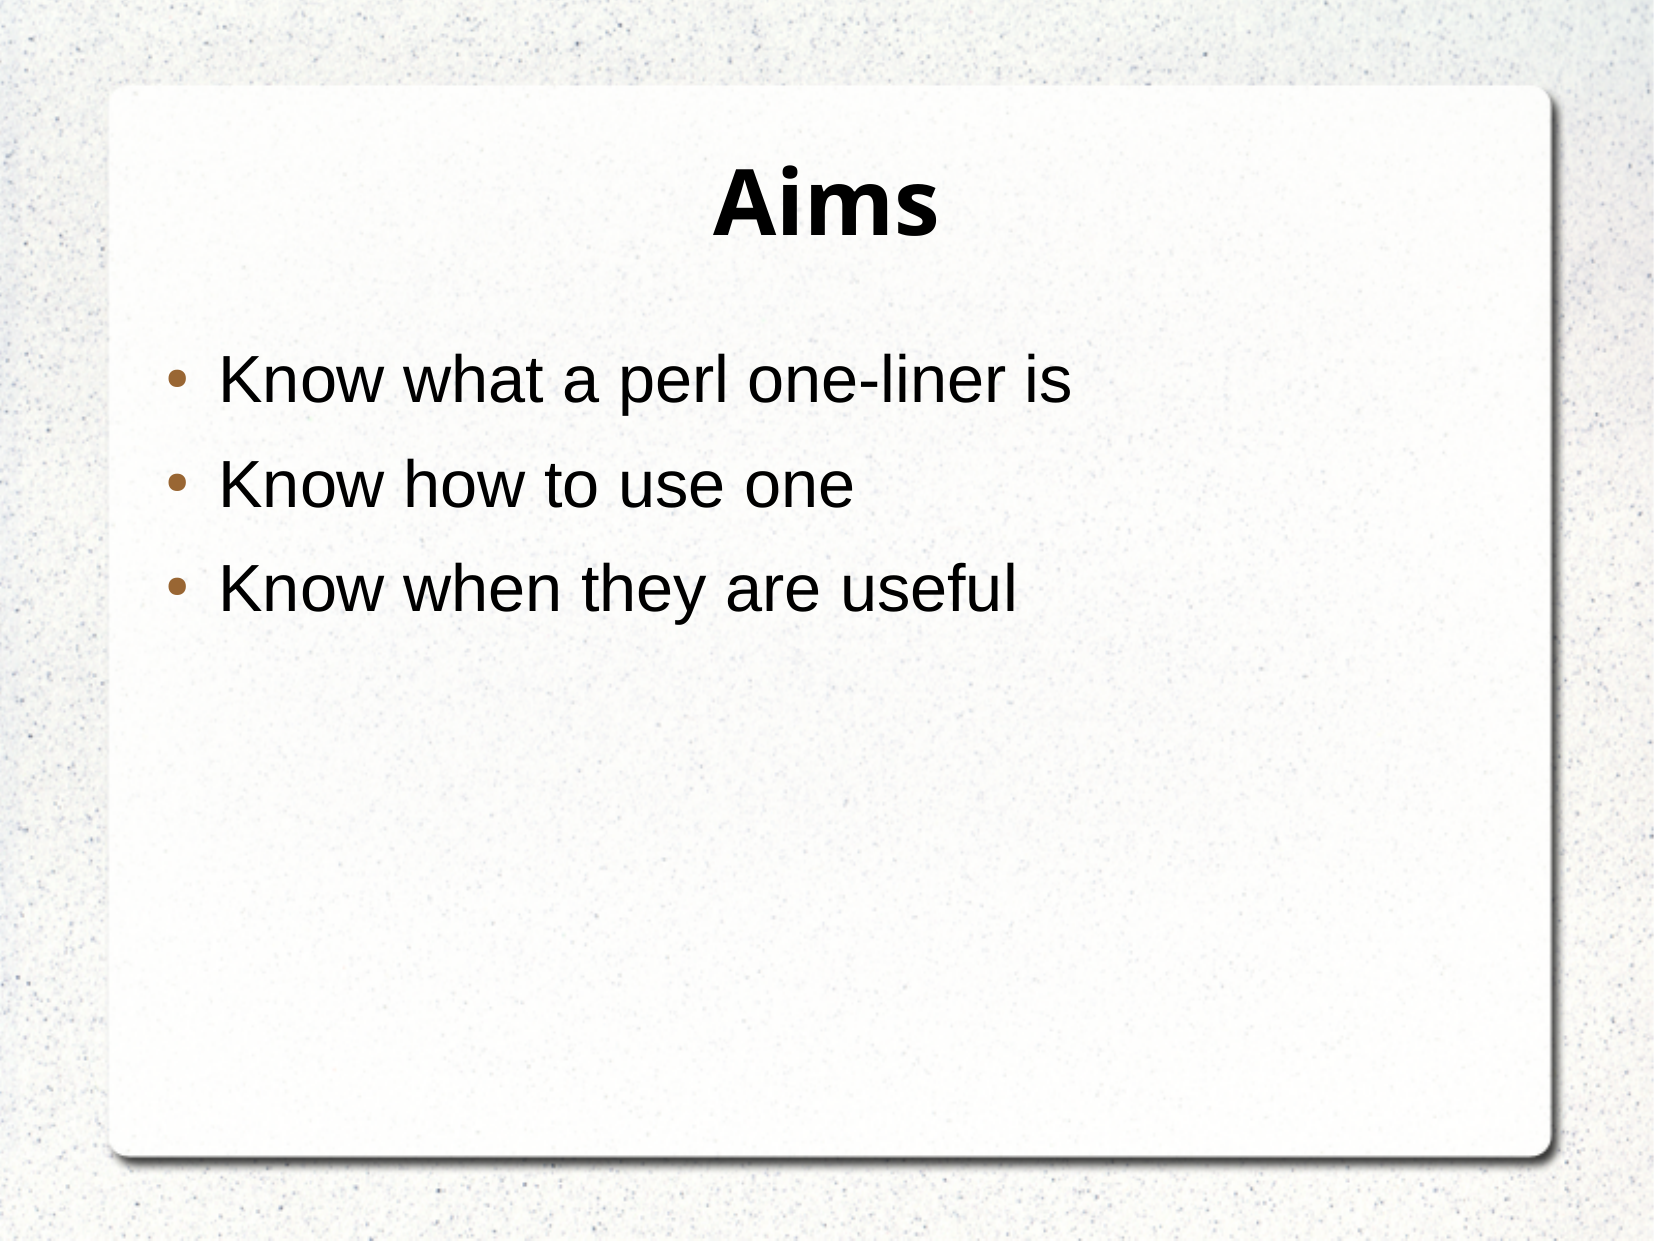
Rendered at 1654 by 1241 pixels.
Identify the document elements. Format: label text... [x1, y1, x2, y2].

title Aims [118, 96, 1536, 304]
picture [0, 0, 1654, 1241]
list Know what a perl one-liner is Know how to use one Know when they are useful [147, 342, 1506, 978]
